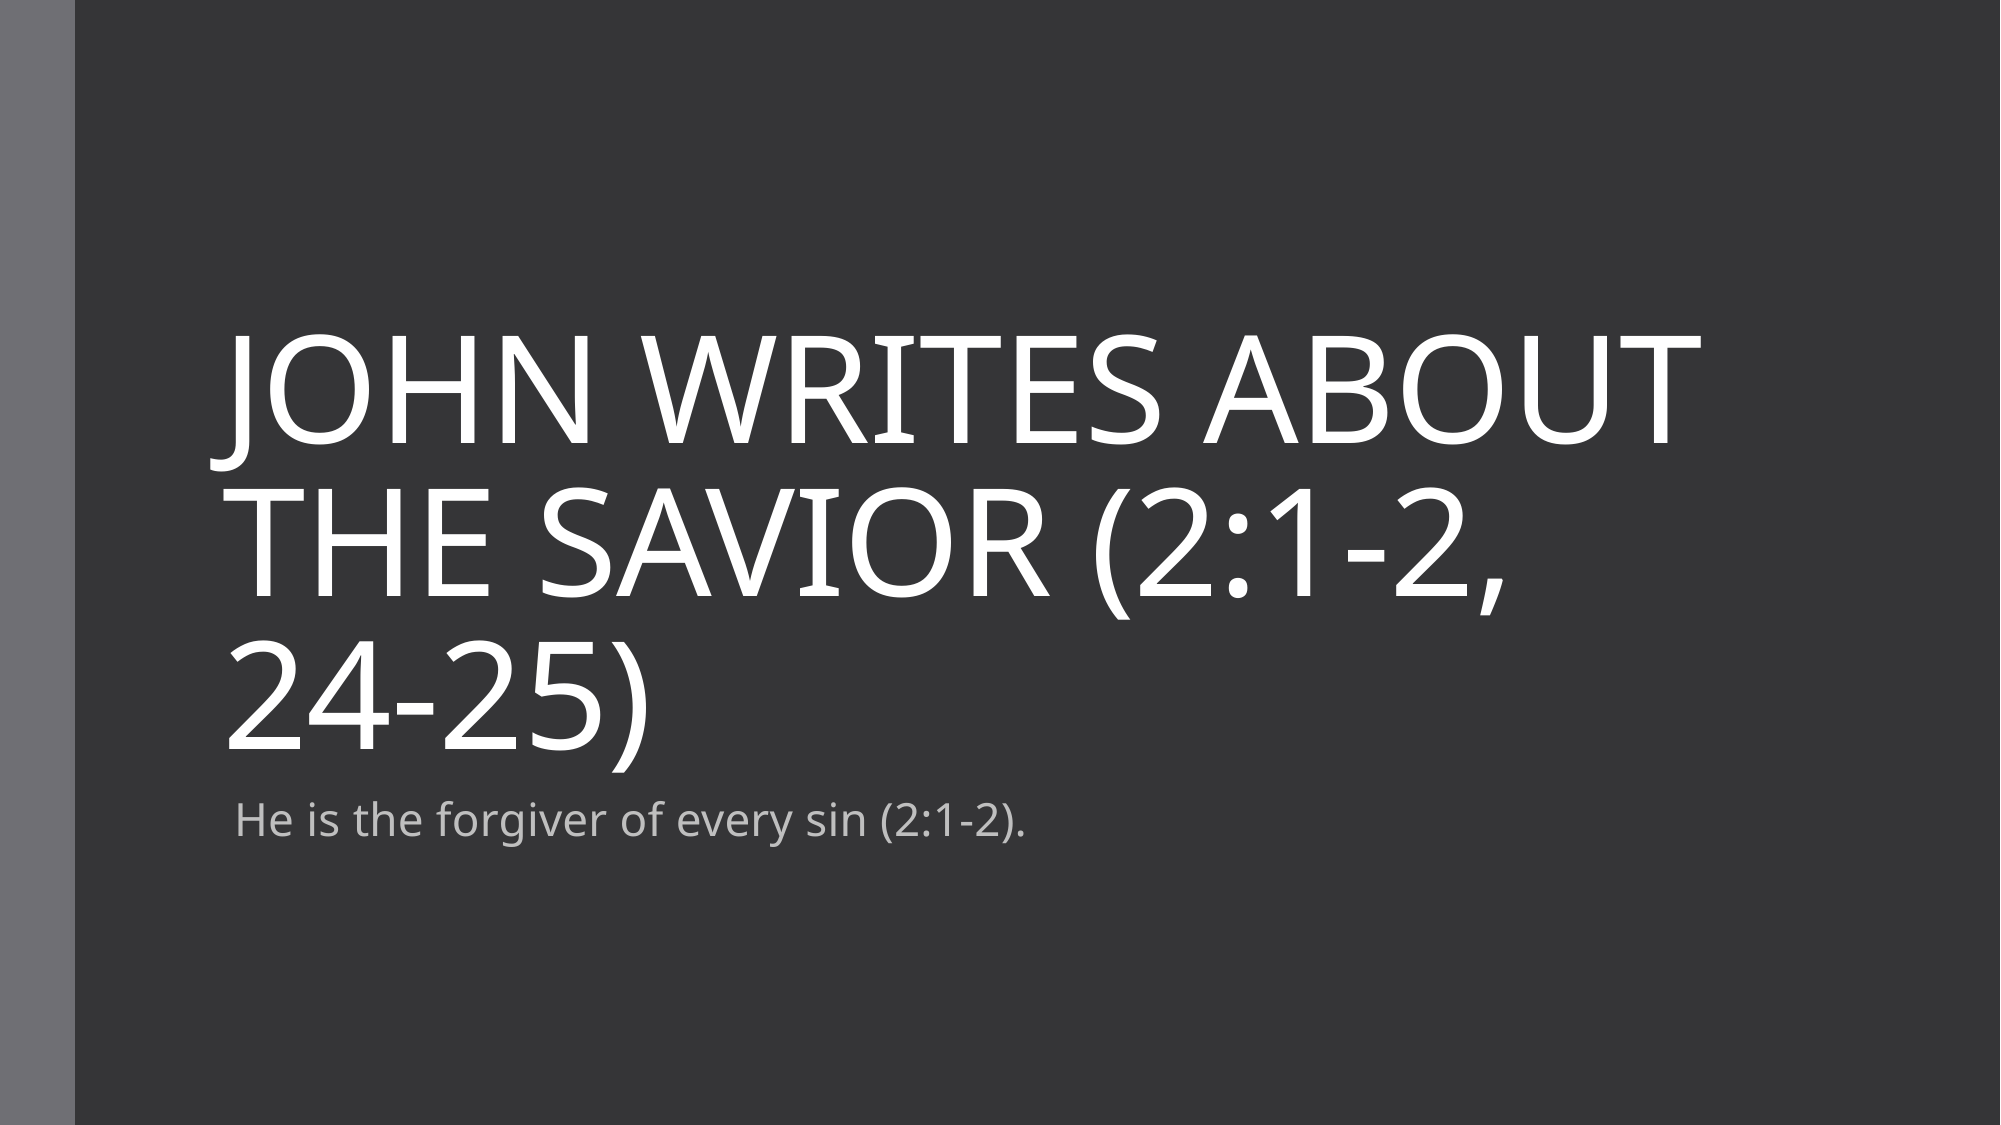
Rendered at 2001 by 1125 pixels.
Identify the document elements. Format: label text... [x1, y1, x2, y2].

subtitle He is the forgiver of every sin (2:1-2). [206, 787, 1752, 1066]
title JOHN WRITES ABOUT THE SAVIOR (2:1-2, 24-25) [206, 124, 1752, 787]
